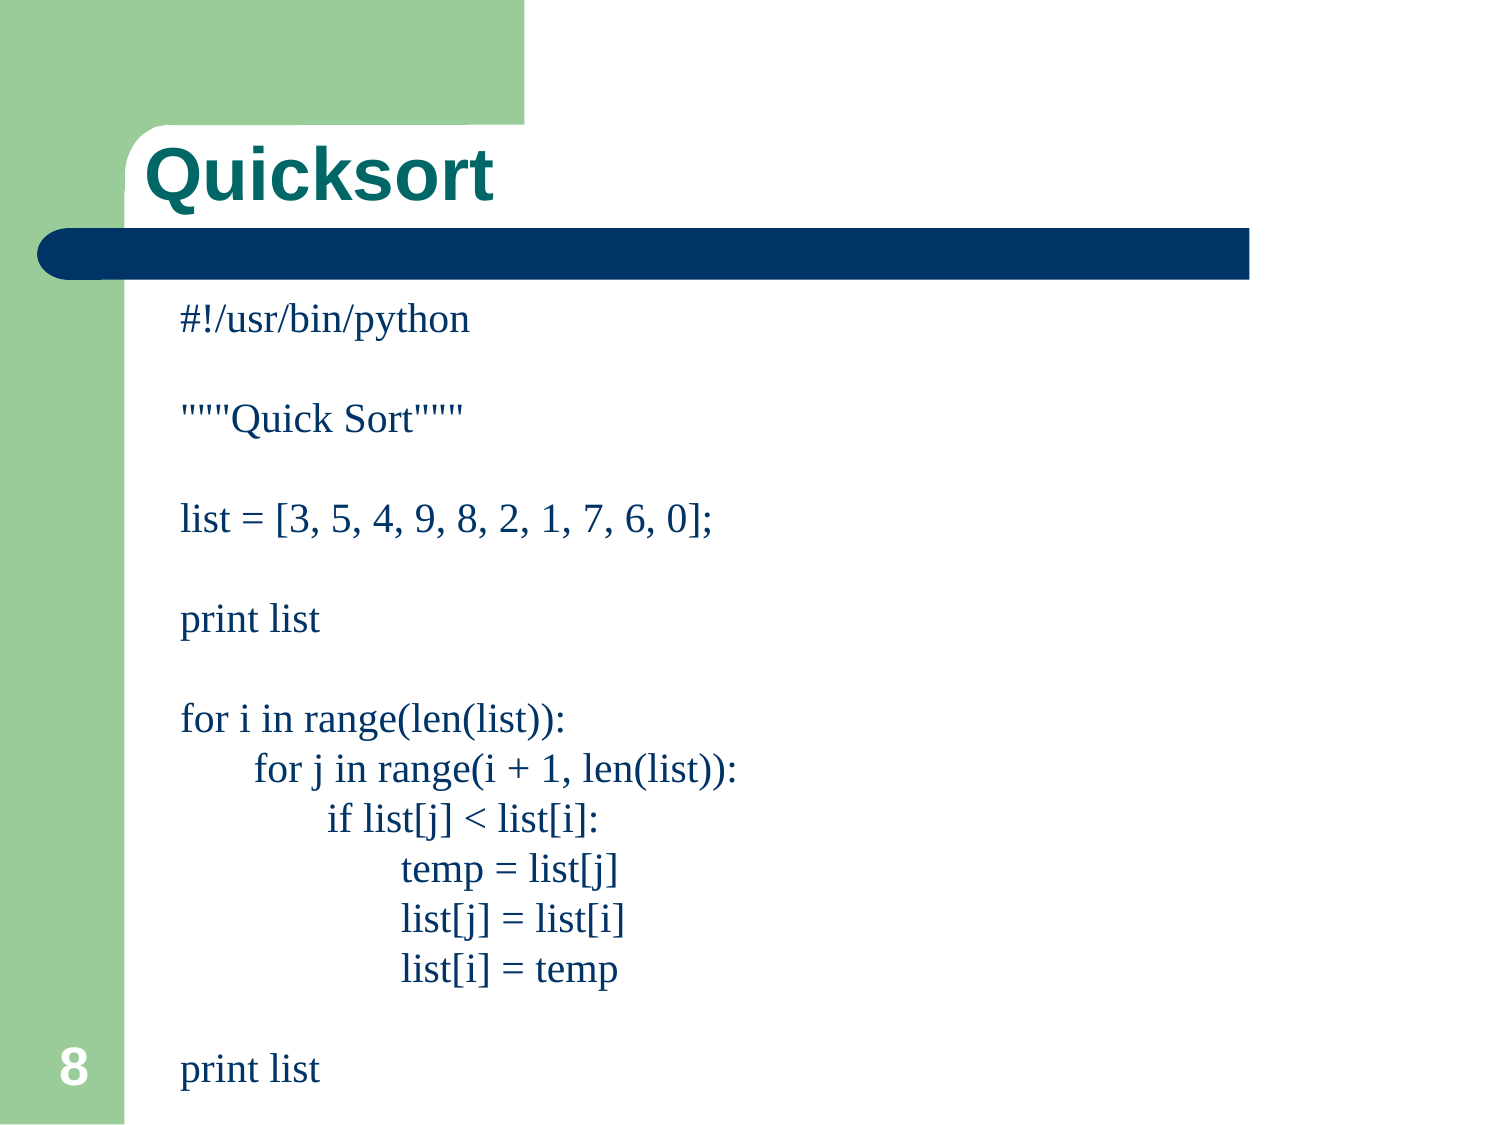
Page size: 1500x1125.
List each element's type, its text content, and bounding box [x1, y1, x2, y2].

text_box Quicksort [129, 60, 1500, 225]
text_box <número> [12, 1023, 138, 1105]
text_box #!/usr/bin/python """Quick Sort""" list = [3, 5, 4, 9, 8, 2, 1, 7, 6, 0]; print list for i in range(len(list)): for j in range(i + 1, len(list)): if list[j] < list[i]: temp = list[j] list[j] = list[i] list[i] = temp print list [165, 283, 1323, 1099]
